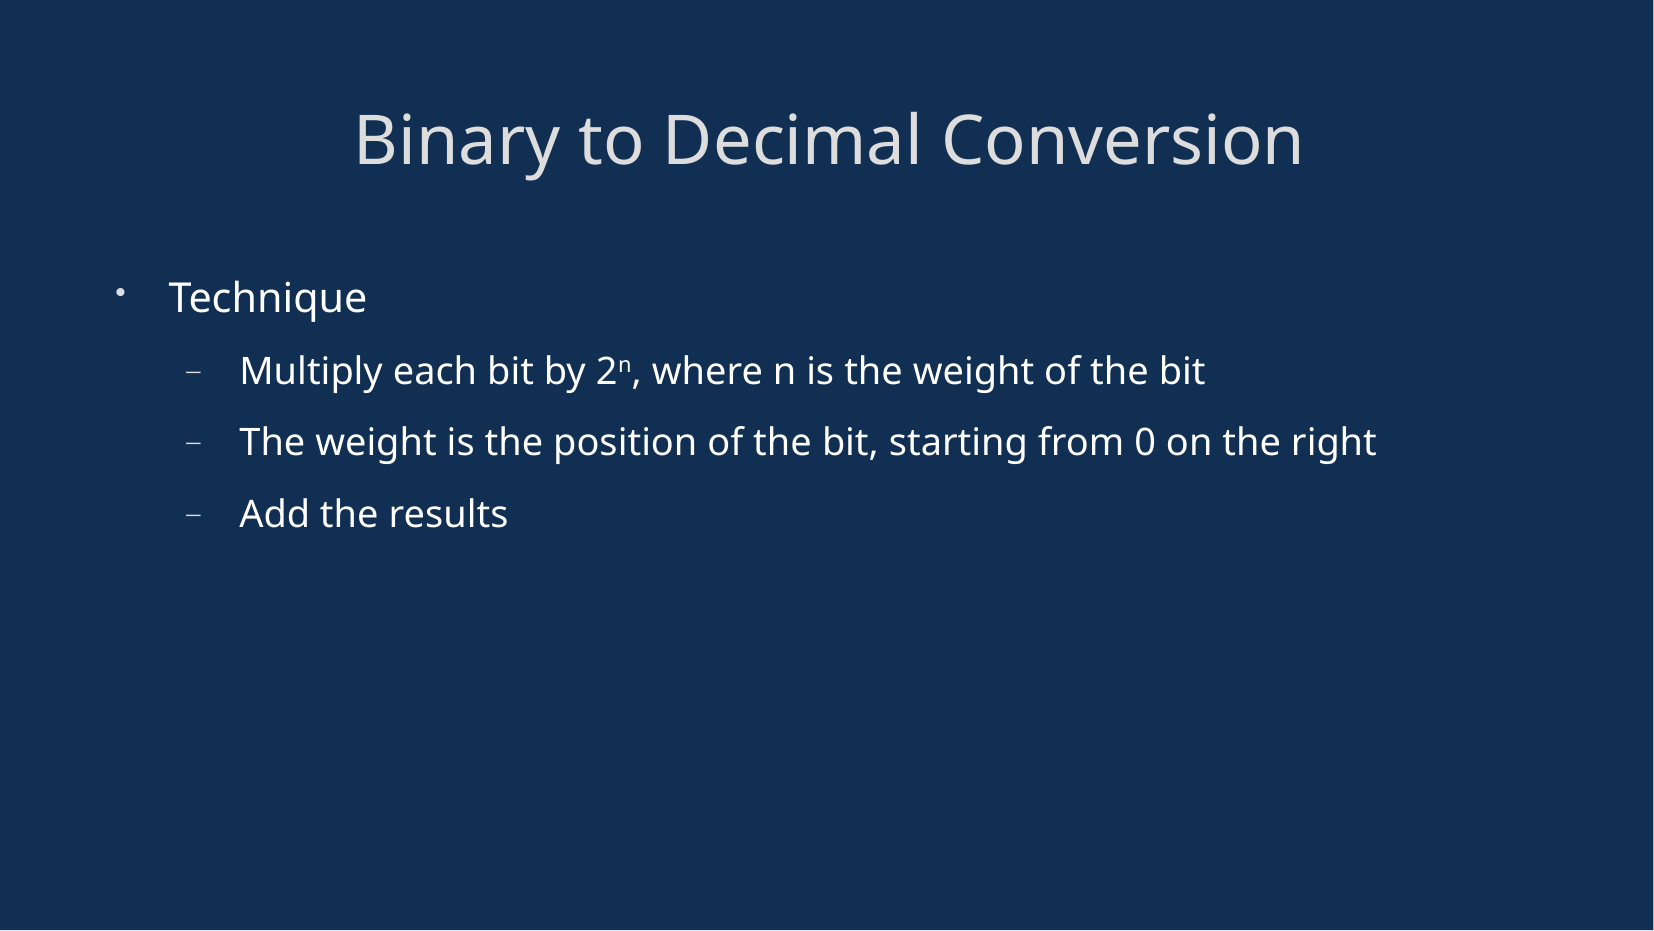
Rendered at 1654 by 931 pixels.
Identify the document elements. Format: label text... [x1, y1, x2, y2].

list Technique Multiply each bit by 2n, where n is the weight of the bit The weight is the position of the bit, starting from 0 on the right Add the results [97, 268, 1563, 806]
title Binary to Decimal Conversion [97, 56, 1563, 220]
